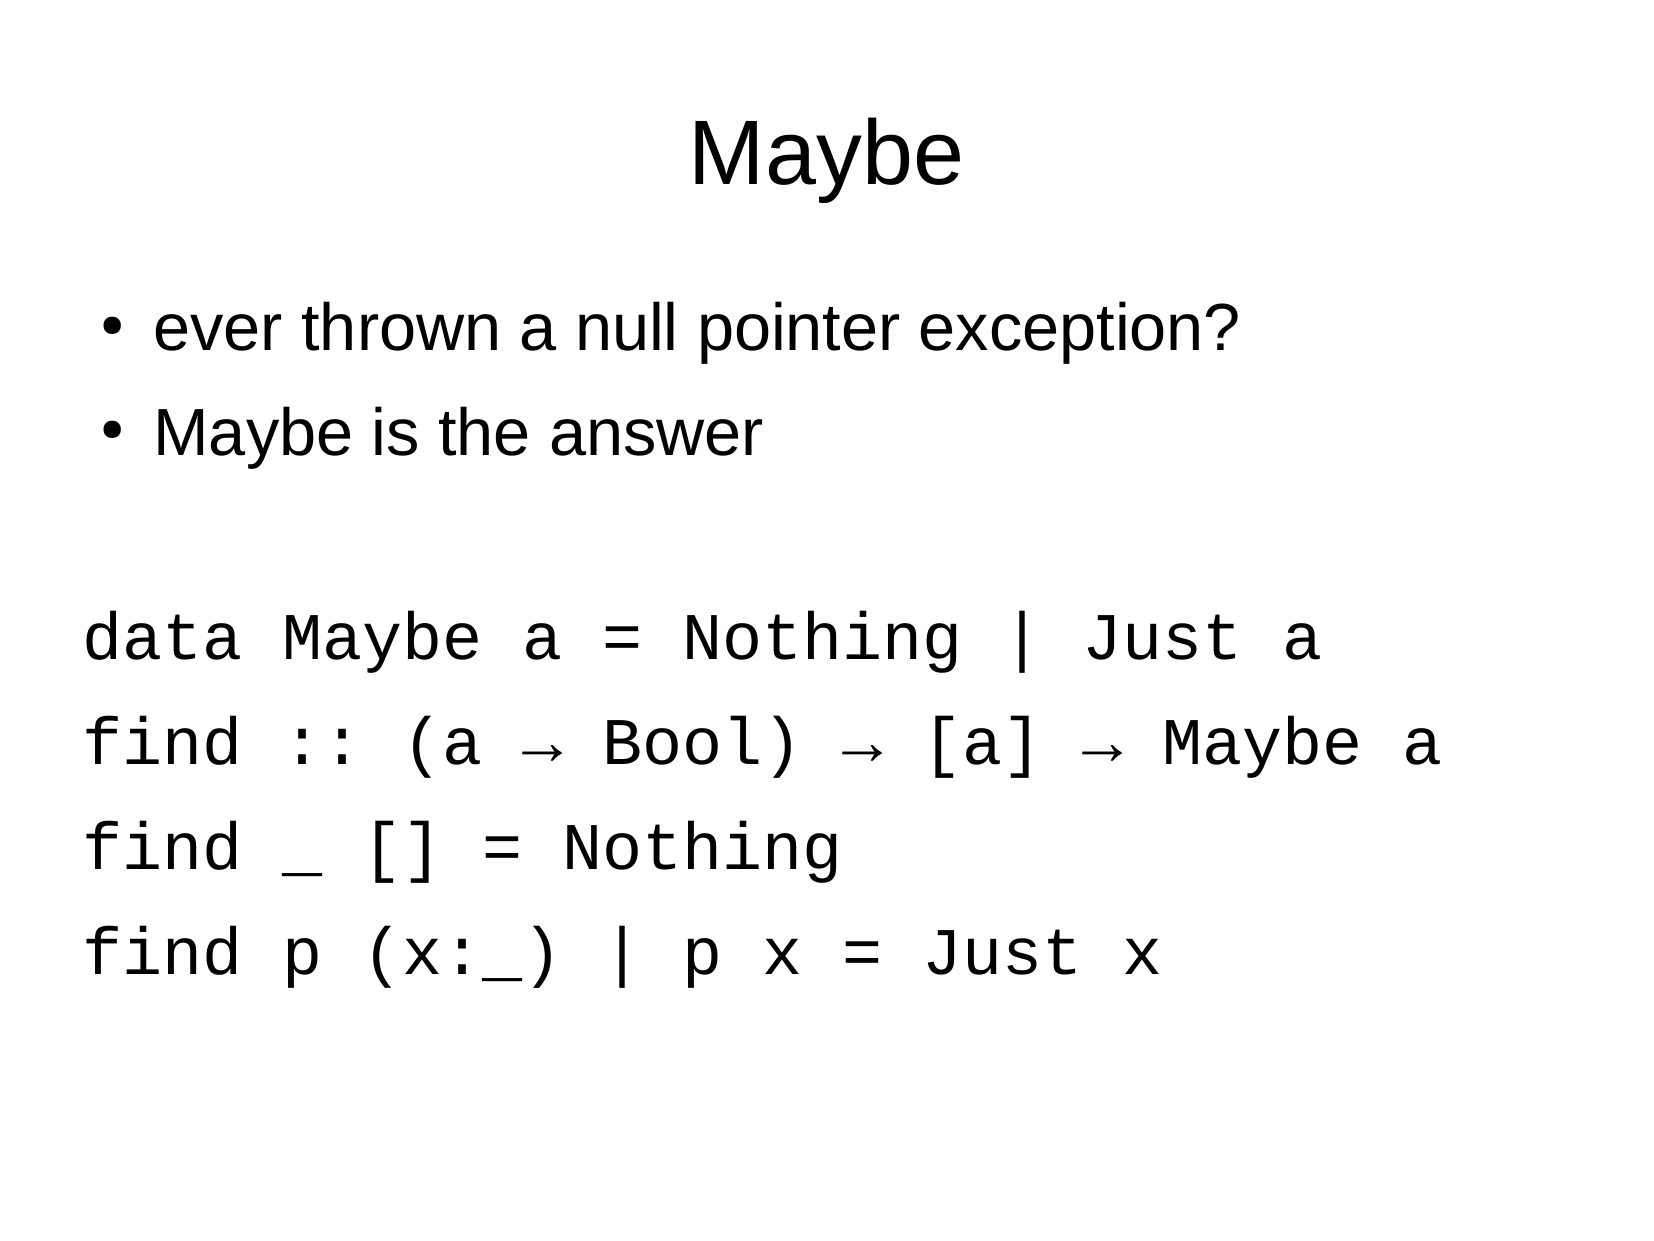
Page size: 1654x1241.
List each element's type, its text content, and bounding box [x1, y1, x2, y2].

list ever thrown a null pointer exception? Maybe is the answer data Maybe a = Nothing | Just a find :: (a → Bool) → [a] → Maybe a find _ [] = Nothing find p (x:_) | p x = Just x [82, 290, 1571, 1109]
title Maybe [82, 49, 1571, 257]
